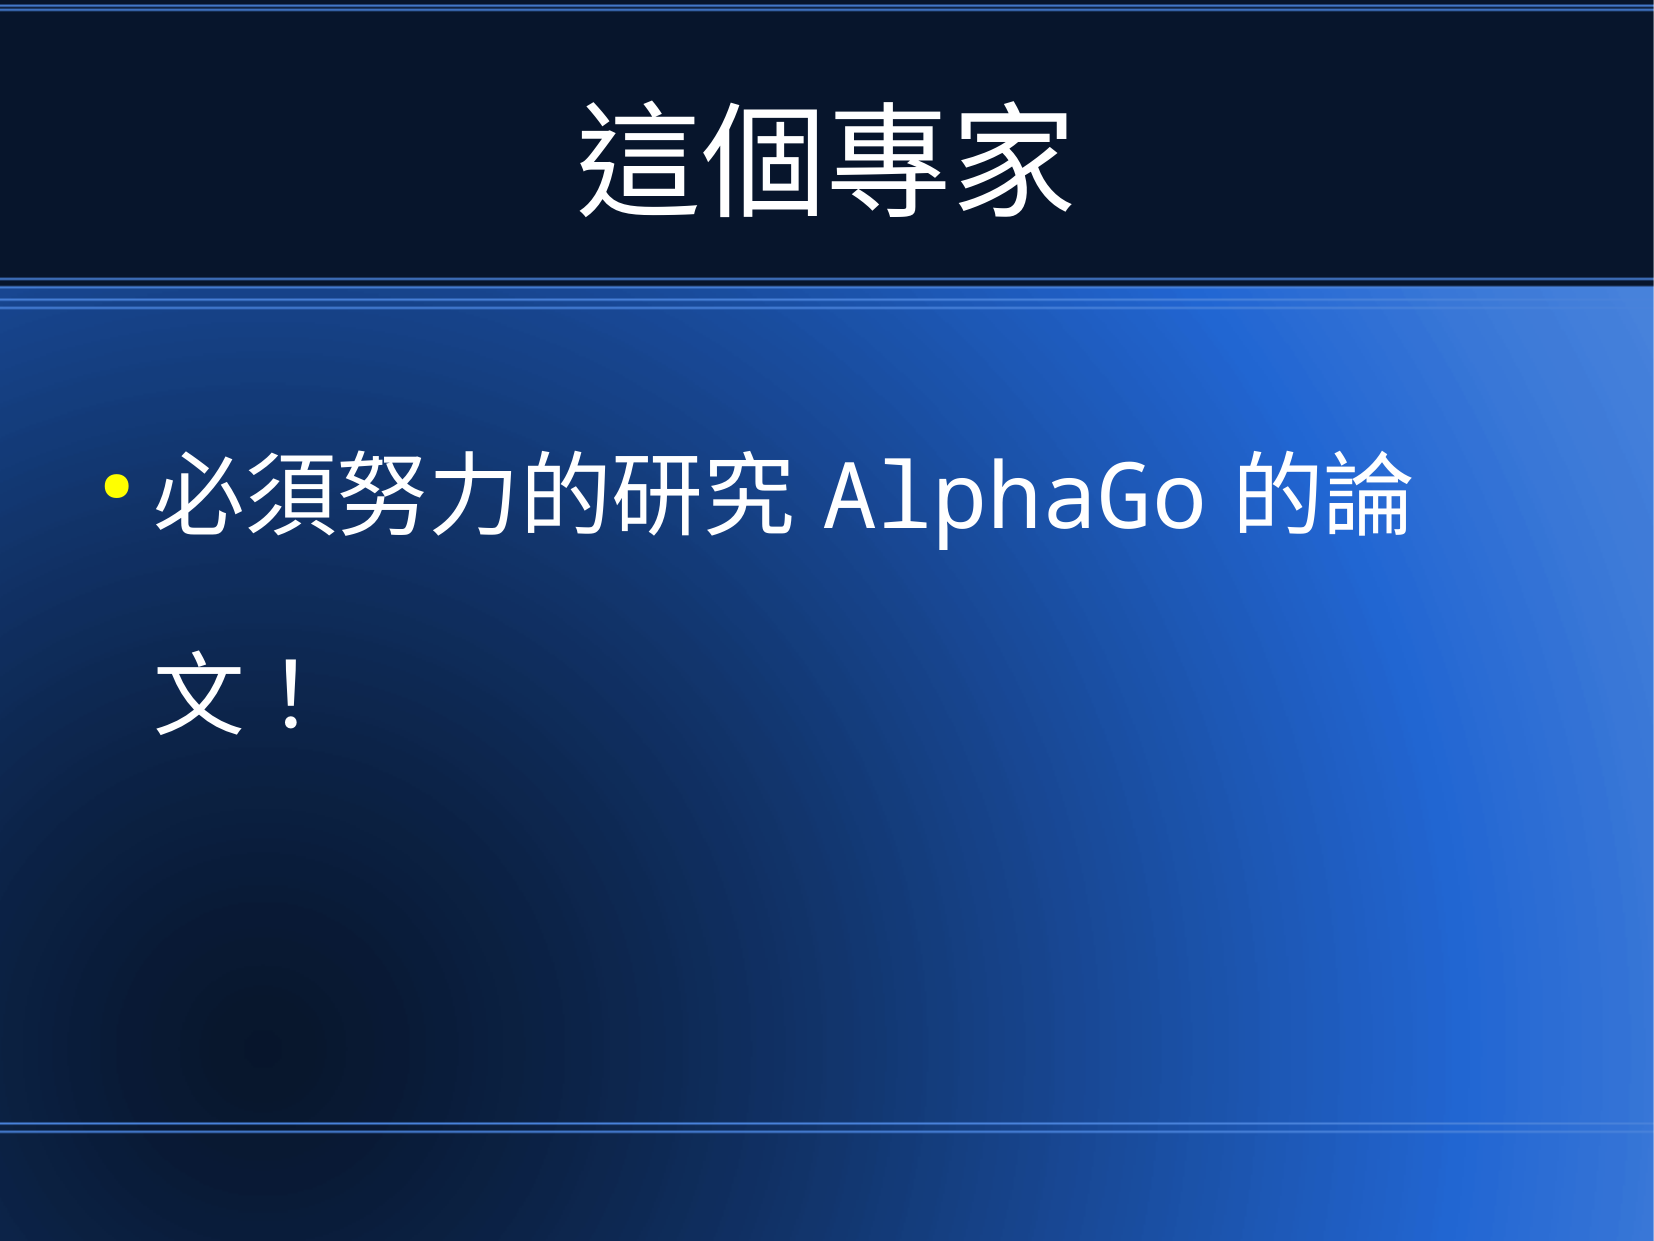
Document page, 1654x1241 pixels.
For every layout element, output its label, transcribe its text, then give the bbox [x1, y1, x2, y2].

title 這個專家 [82, 49, 1571, 257]
list 必須努力的研究AlphaGo的論文！ [82, 355, 1571, 1241]
picture [0, 0, 1654, 1241]
